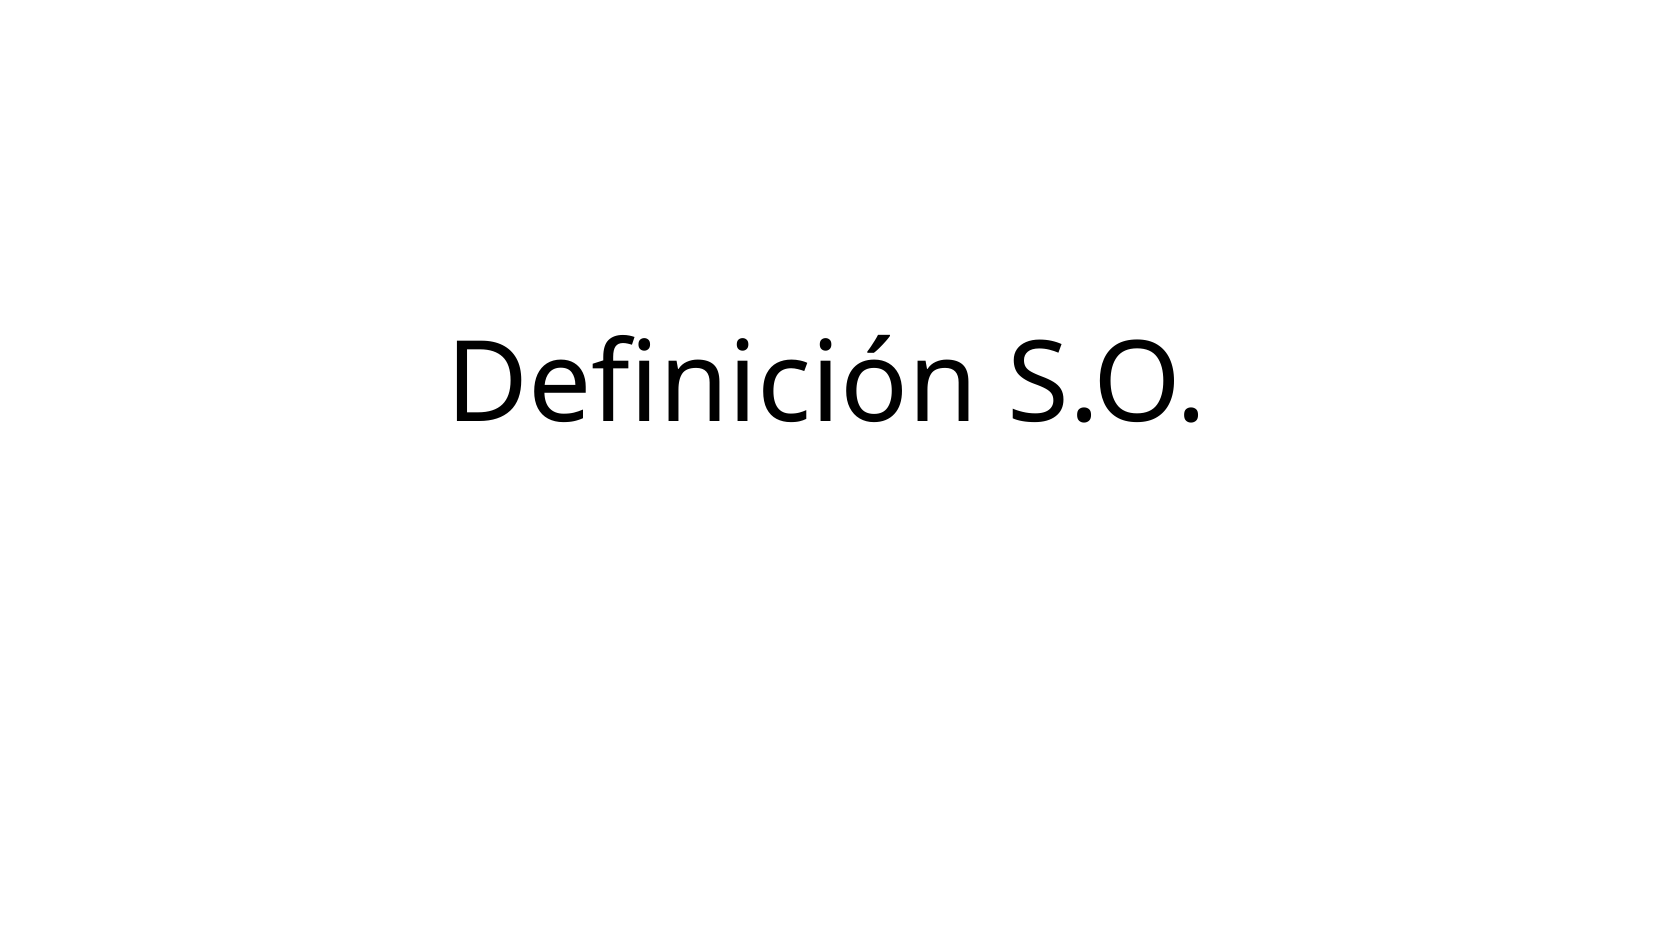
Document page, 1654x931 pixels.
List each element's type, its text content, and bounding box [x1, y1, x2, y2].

subtitle Definición S.O. [82, 70, 1571, 686]
